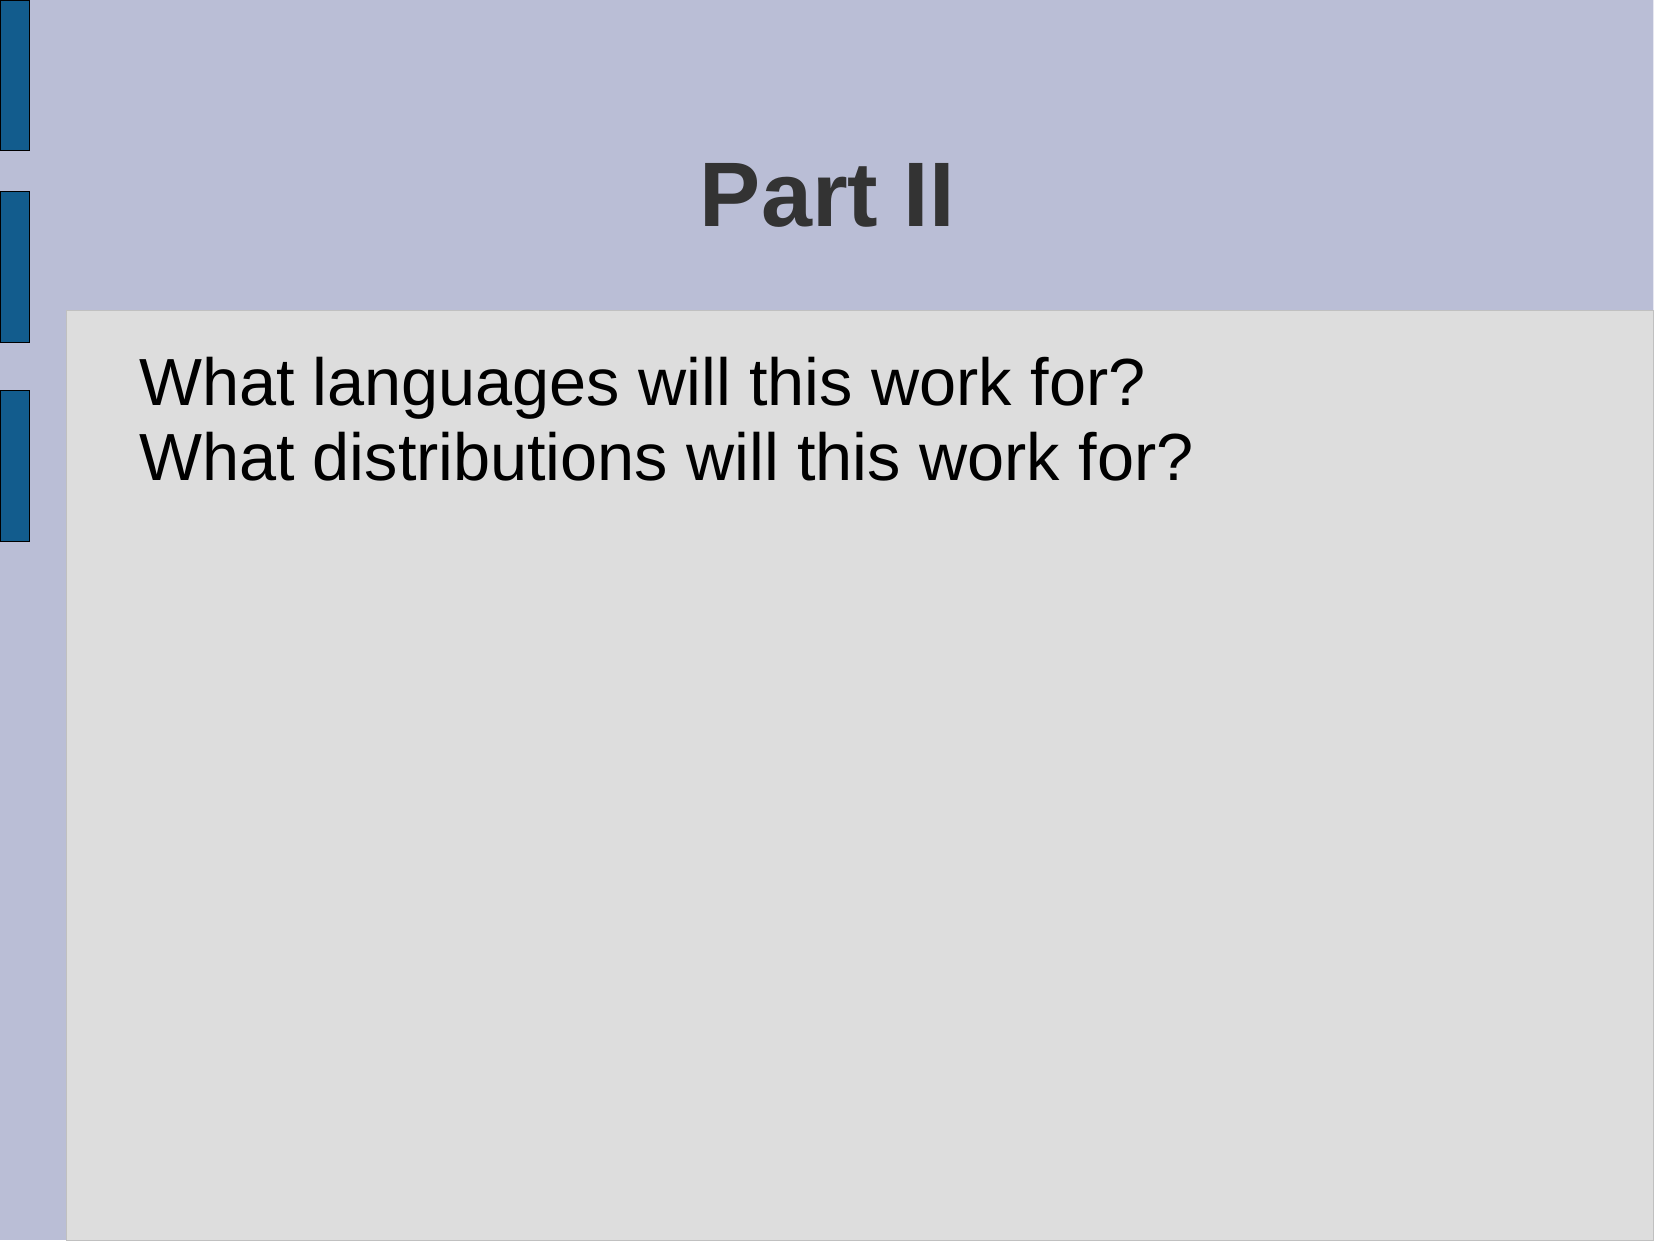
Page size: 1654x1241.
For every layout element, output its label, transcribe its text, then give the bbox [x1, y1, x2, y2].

list What languages will this work for? What distributions will this work for? [121, 344, 1534, 1127]
title Part II [121, 91, 1534, 299]
